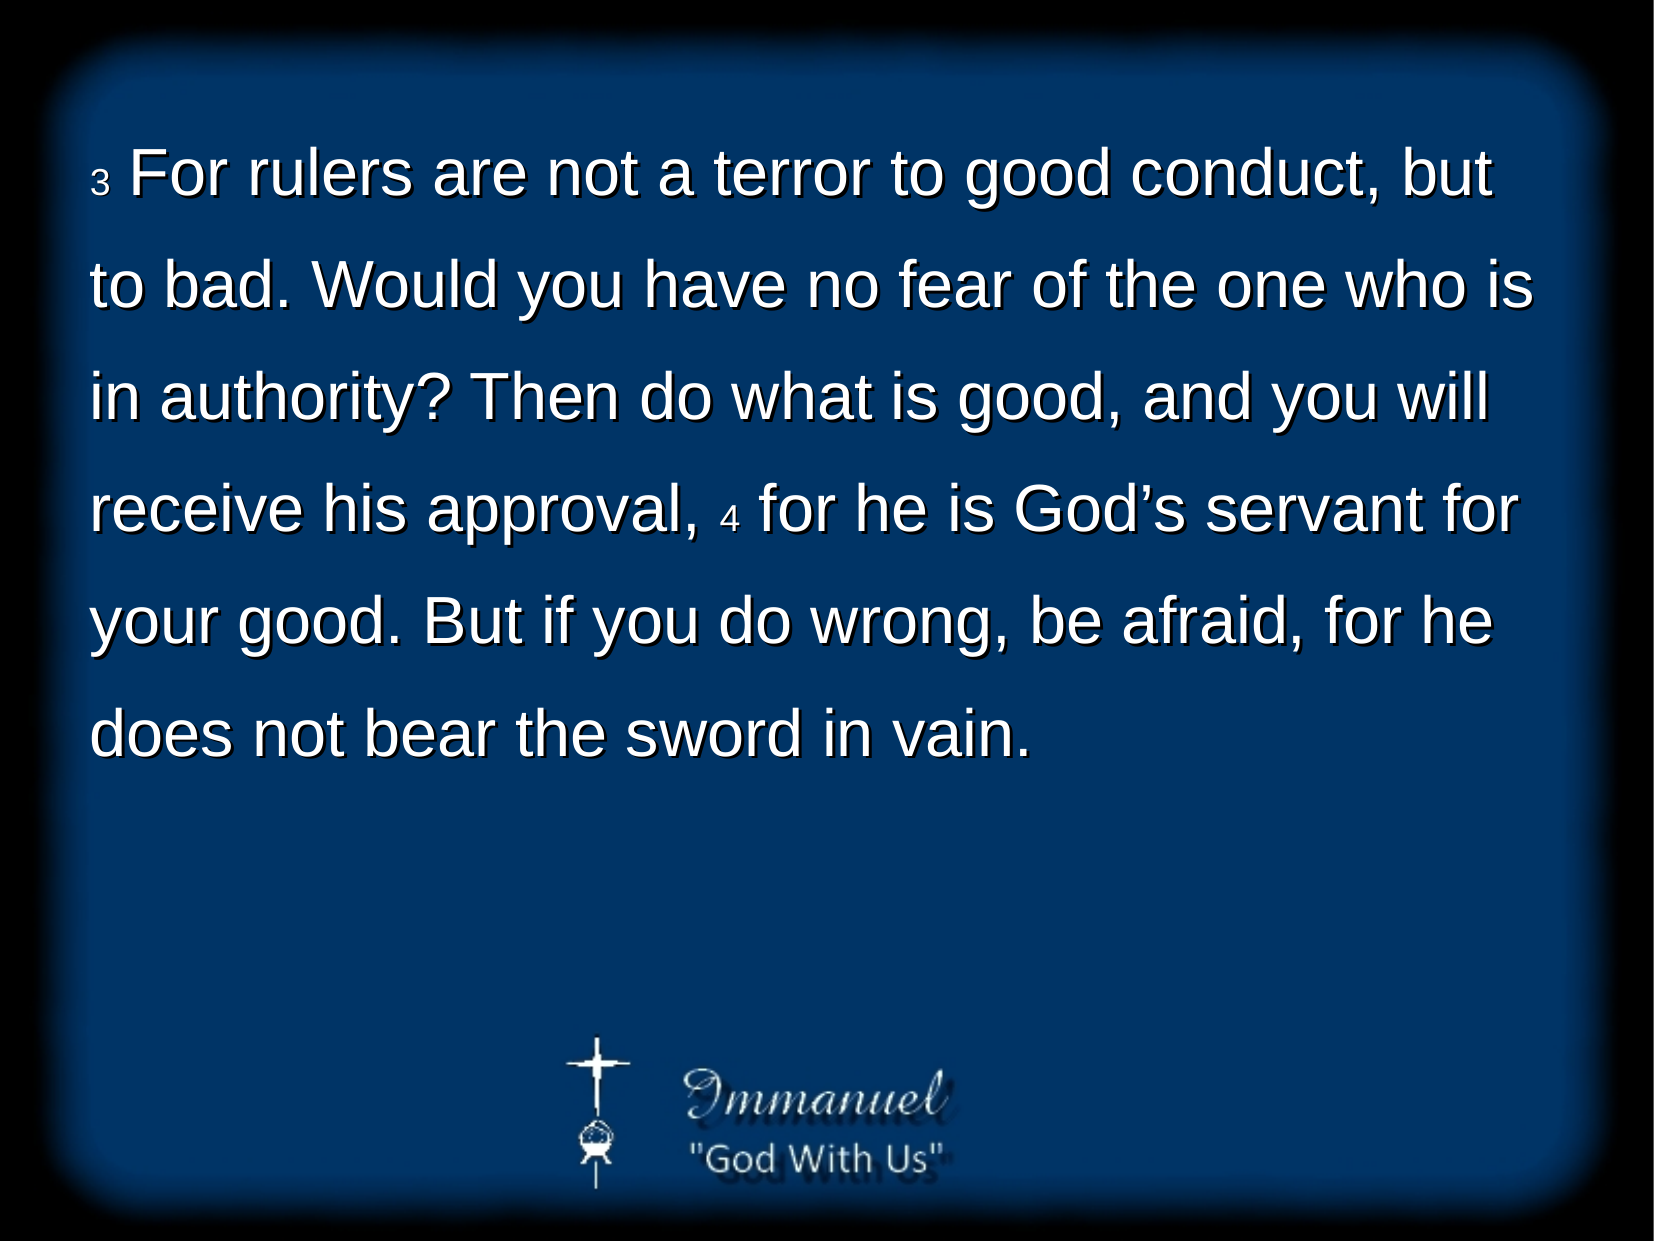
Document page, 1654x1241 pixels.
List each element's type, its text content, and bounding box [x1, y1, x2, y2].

picture [0, 0, 1654, 1241]
text_box 3 For rulers are not a terror to good conduct, but to bad. Would you have no fear of the one who is in authority? Then do what is good, and you will receive his approval, 4 for he is God’s servant for your good. But if you do wrong, be afraid, for he does not bear the sword in vain. [75, 90, 1576, 736]
